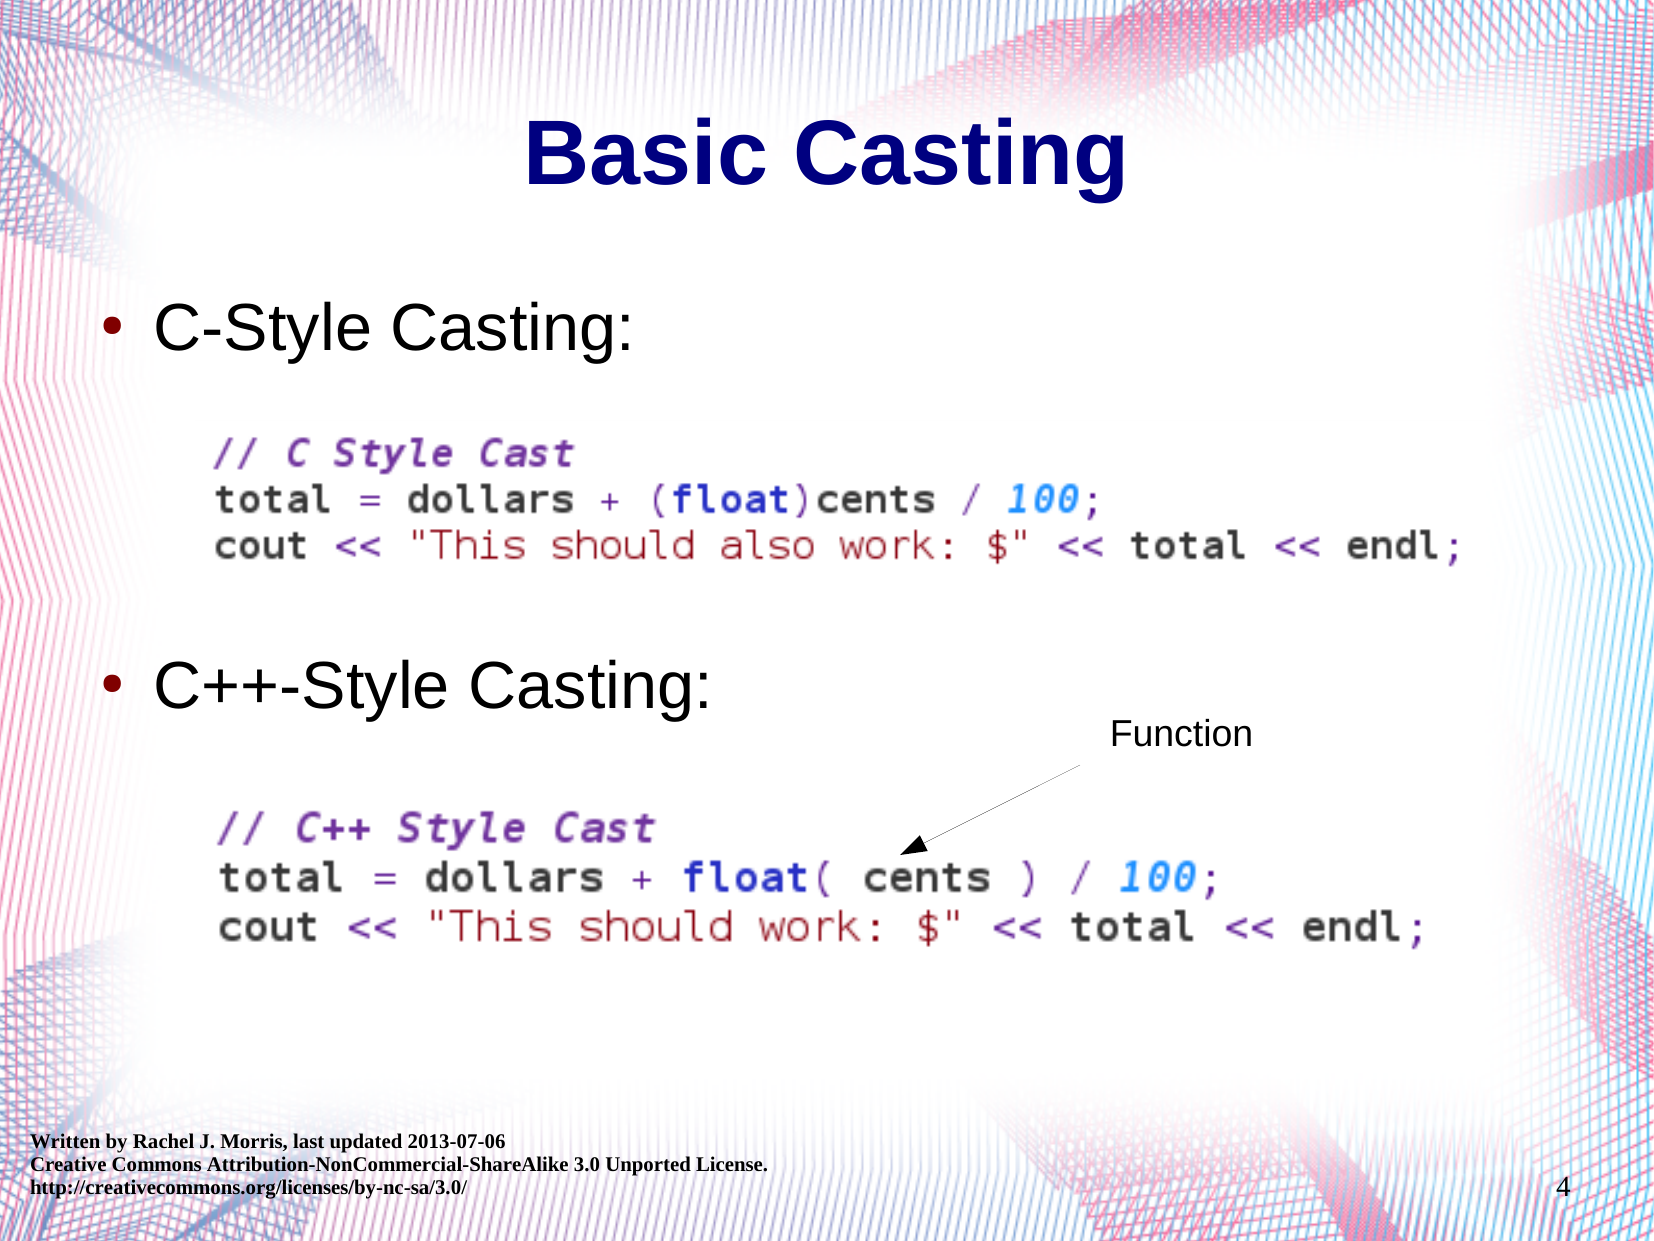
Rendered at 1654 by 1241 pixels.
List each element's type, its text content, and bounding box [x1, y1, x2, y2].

picture [0, 0, 1654, 1241]
title Basic Casting [82, 49, 1571, 257]
list C-Style Casting: C++-Style Casting: [82, 290, 1571, 1010]
text_box Function [1095, 705, 1516, 762]
